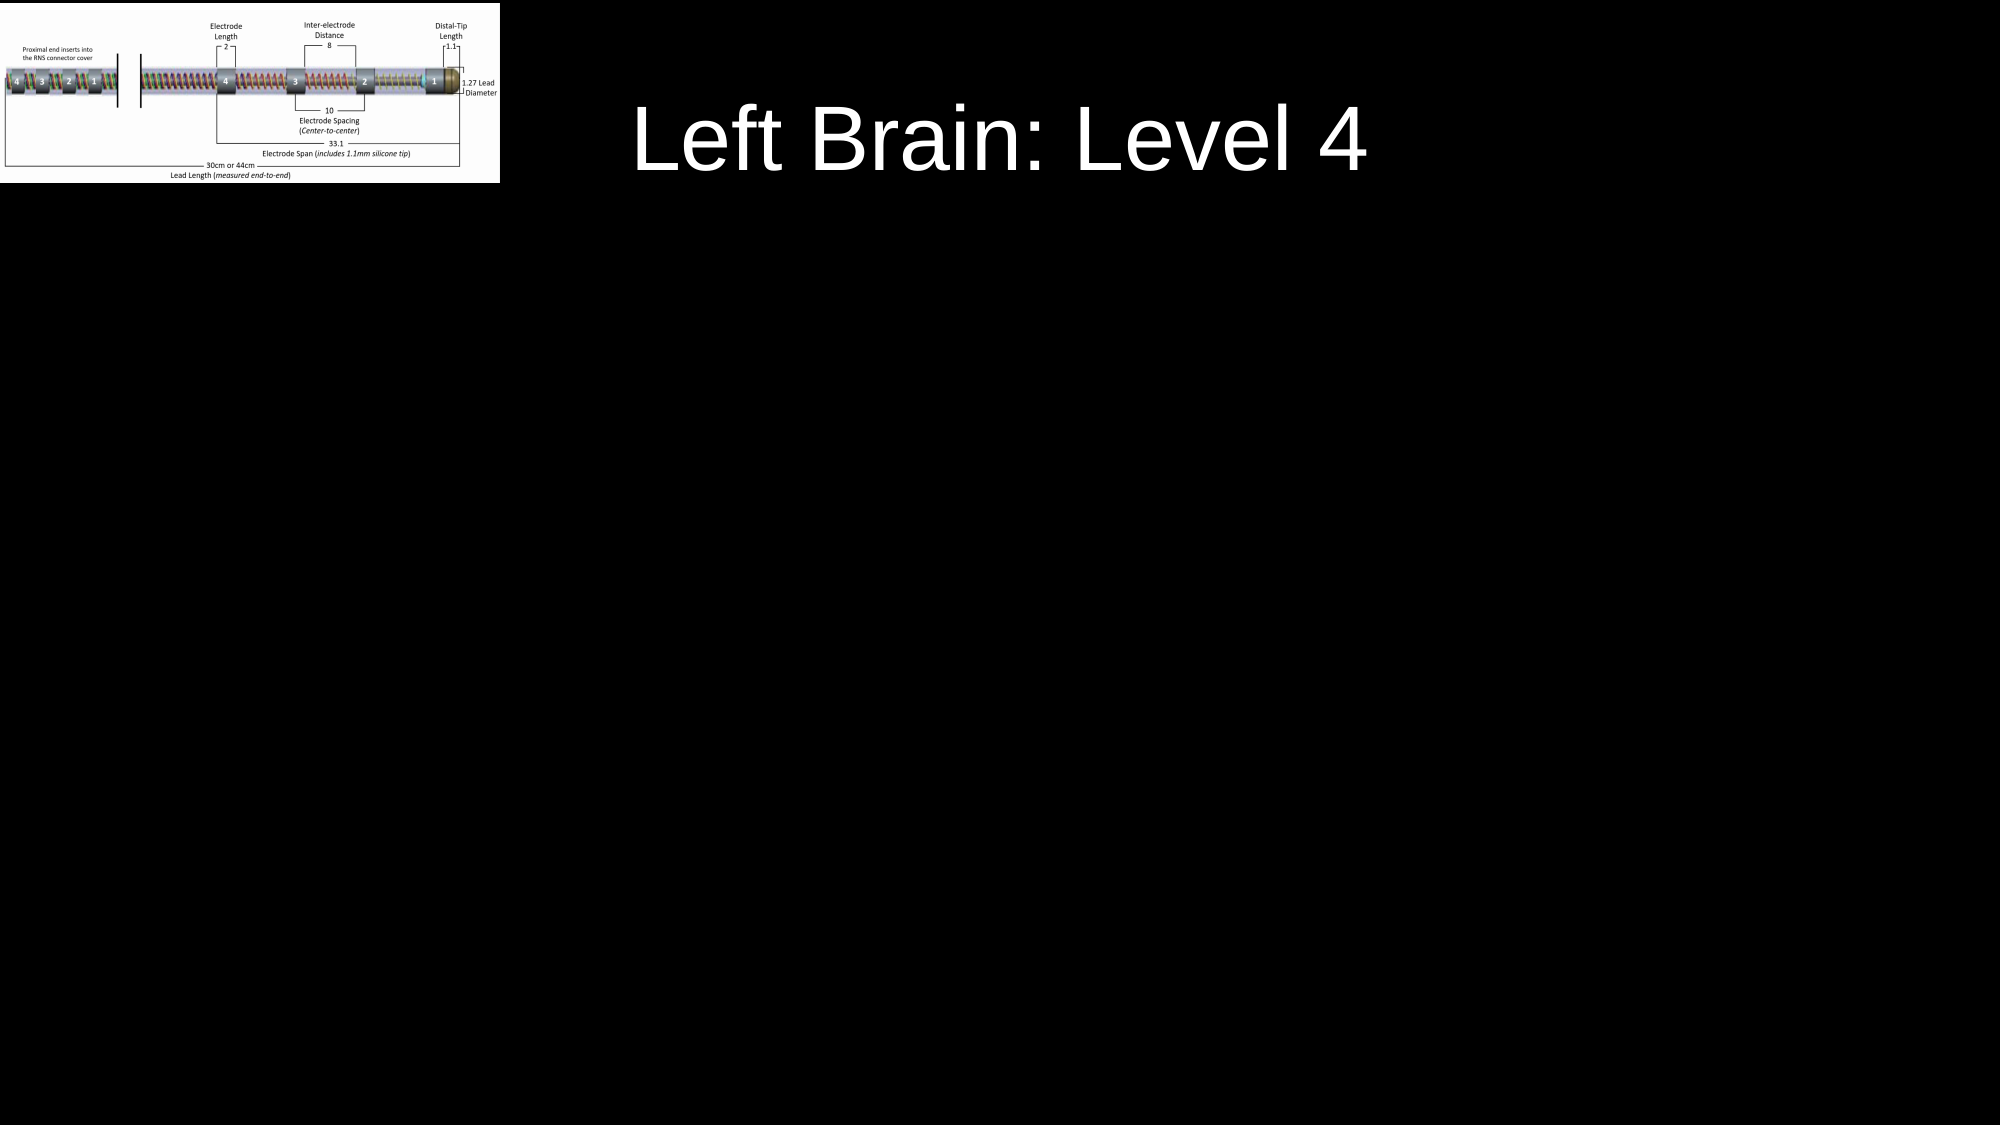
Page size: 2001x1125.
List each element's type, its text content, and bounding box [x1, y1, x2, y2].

title Left Brain: Level 4 [99, 44, 1900, 233]
picture [0, 3, 500, 183]
